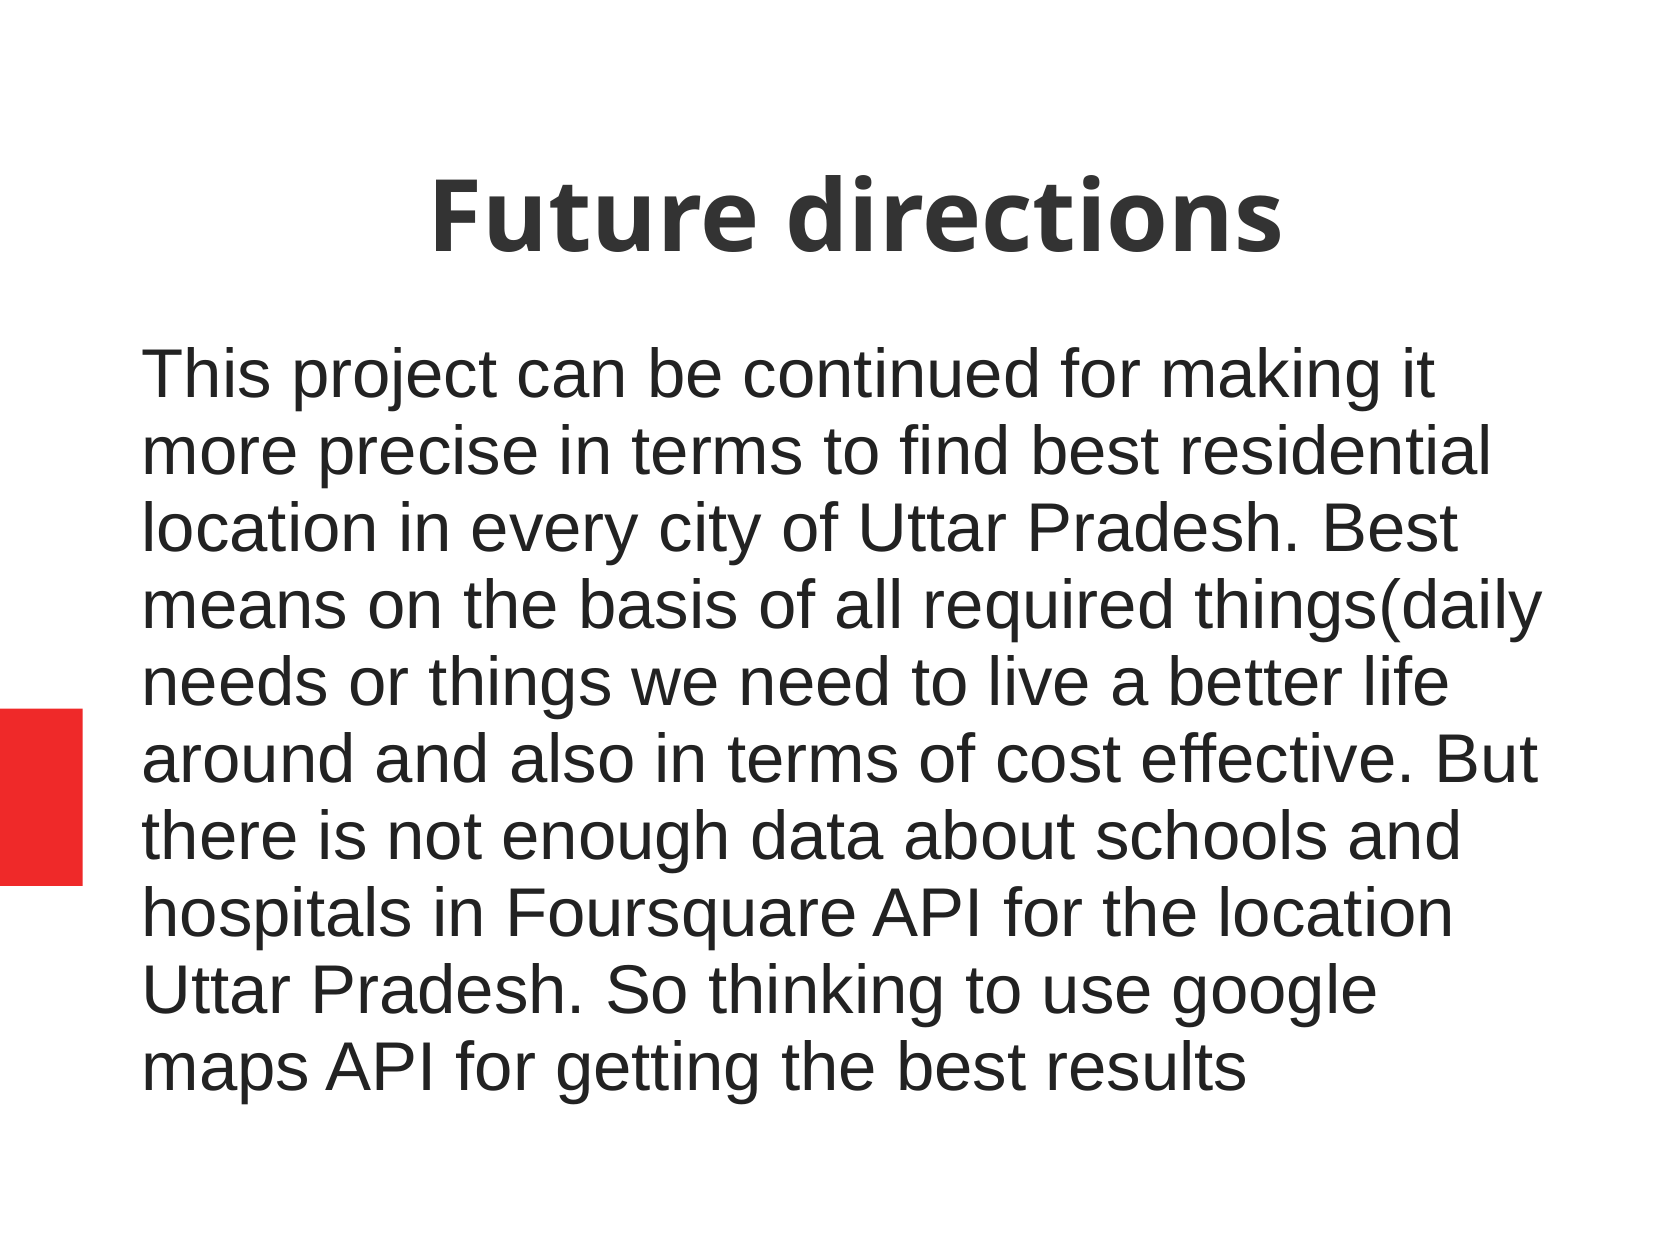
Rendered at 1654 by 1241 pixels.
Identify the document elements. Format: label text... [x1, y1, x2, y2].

title Future directions [153, 94, 1560, 331]
list This project can be continued for making it more precise in terms to find best residential location in every city of Uttar Pradesh. Best means on the basis of all required things(daily needs or things we need to live a better life around and also in terms of cost effective. But there is not enough data about schools and hospitals in Foursquare API for the location Uttar Pradesh. So thinking to use google maps API for getting the best results [141, 334, 1548, 1182]
